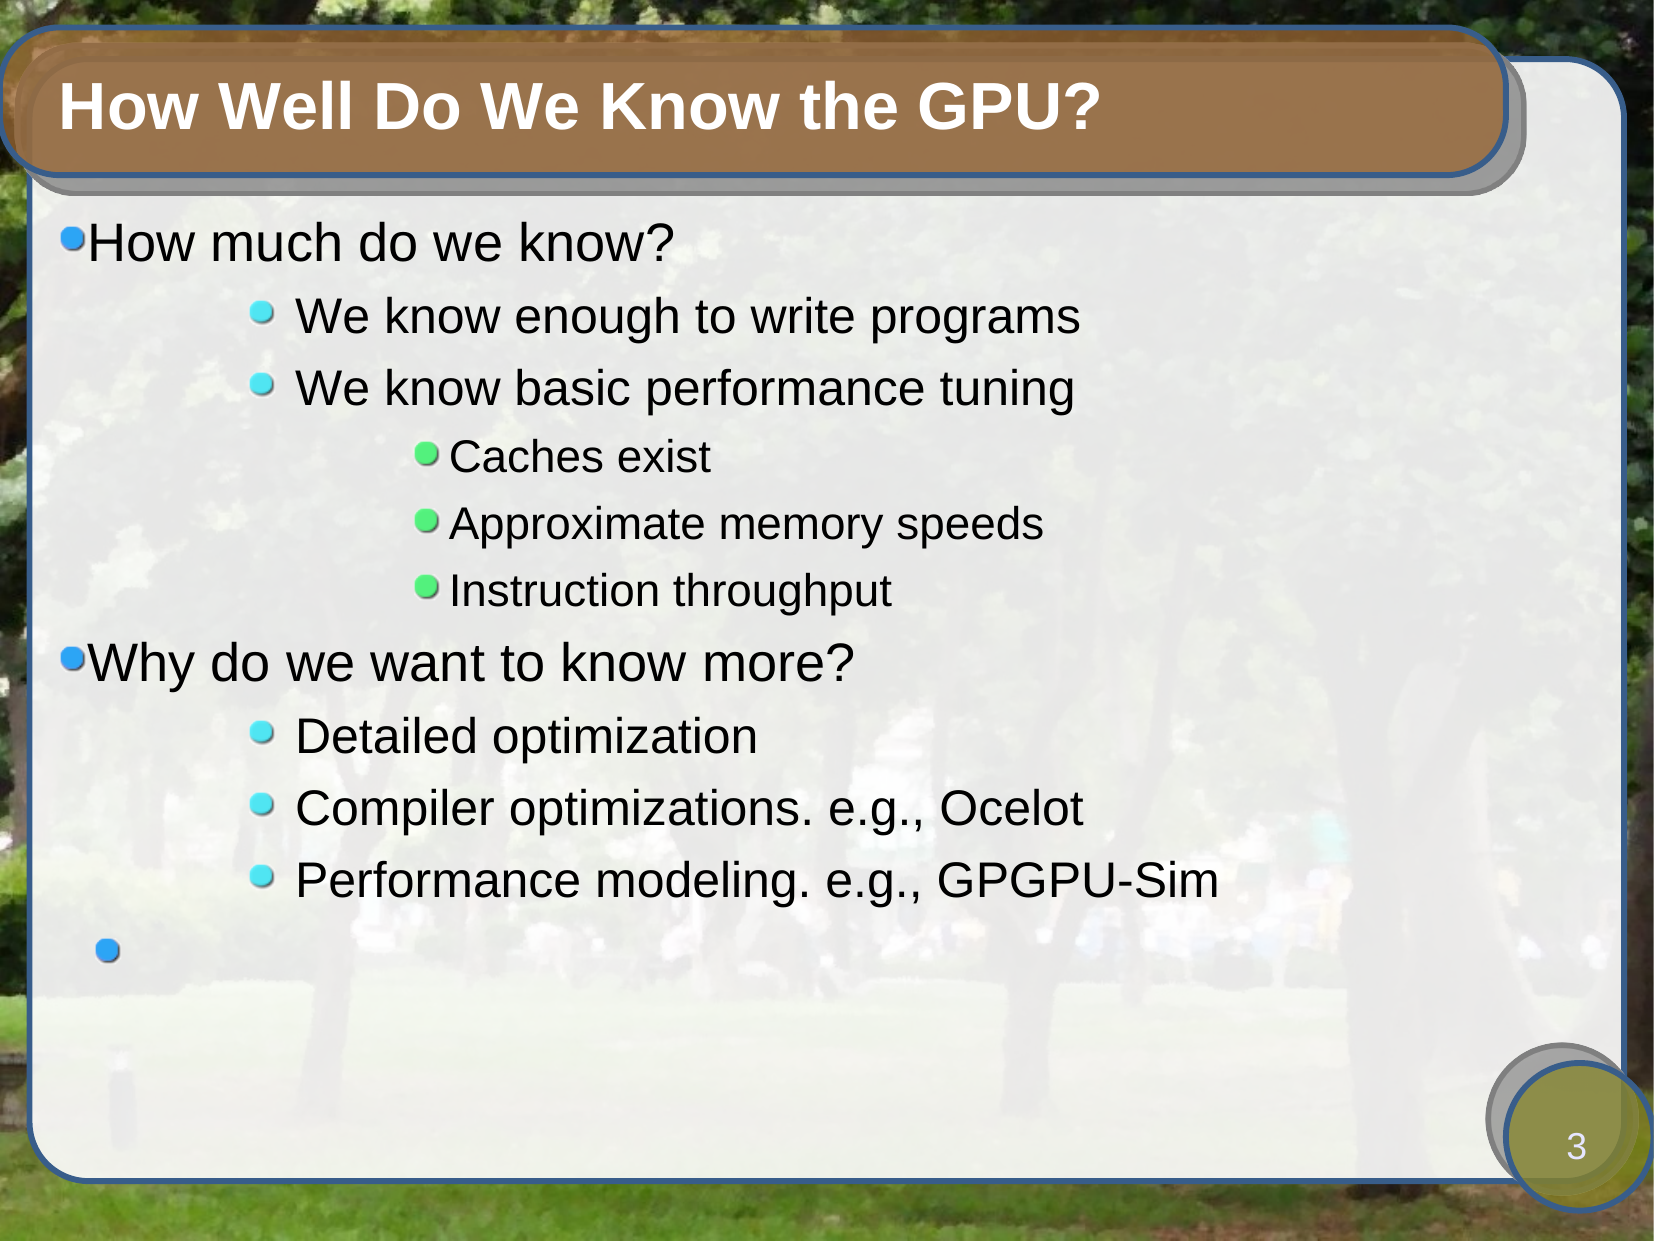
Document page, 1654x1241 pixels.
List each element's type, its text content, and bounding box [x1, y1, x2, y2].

list How much do we know? We know enough to write programs We know basic performance tuning Caches exist Approximate memory speeds Instruction throughput Why do we want to know more? Detailed optimization Compiler optimizations. e.g., Ocelot Performance modeling. e.g., GPGPU-Sim [59, 206, 1595, 1152]
title How Well Do We Know the GPU? [59, 29, 1447, 178]
text_box [1529, 1122, 1625, 1179]
